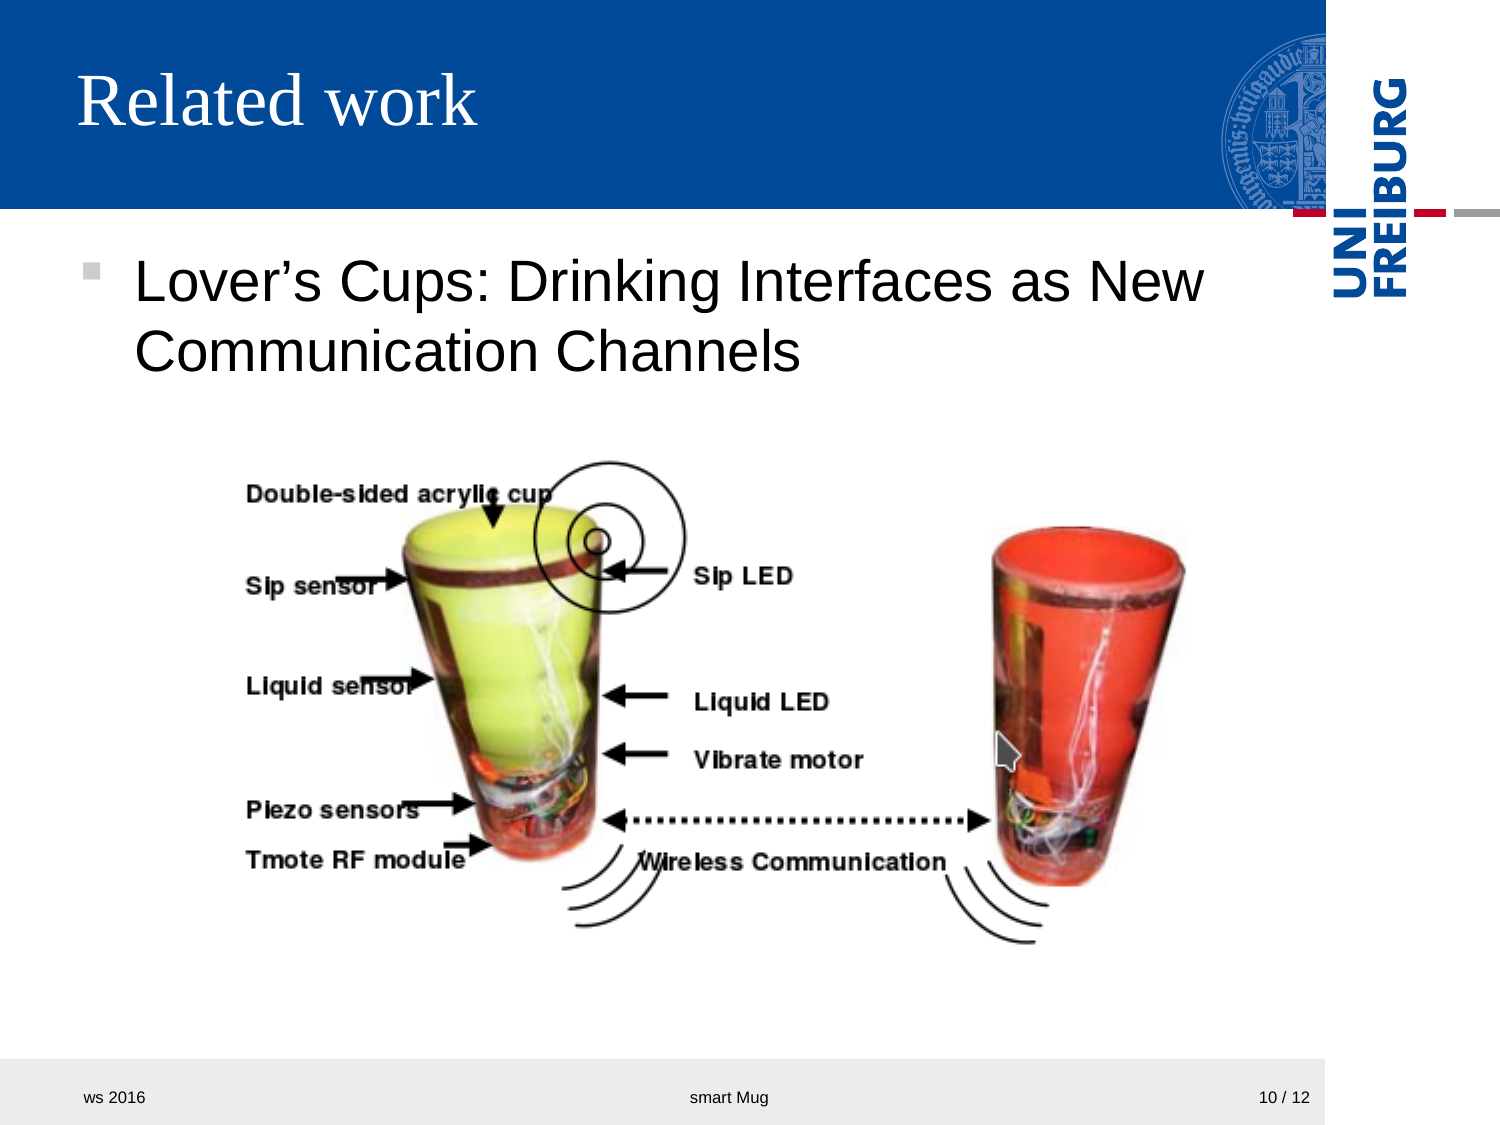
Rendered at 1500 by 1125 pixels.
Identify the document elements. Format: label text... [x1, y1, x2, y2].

list Lover’s Cups: Drinking Interfaces as New Communication Channels [78, 243, 1324, 1023]
picture [210, 457, 1222, 976]
title Related work [76, 50, 1235, 169]
